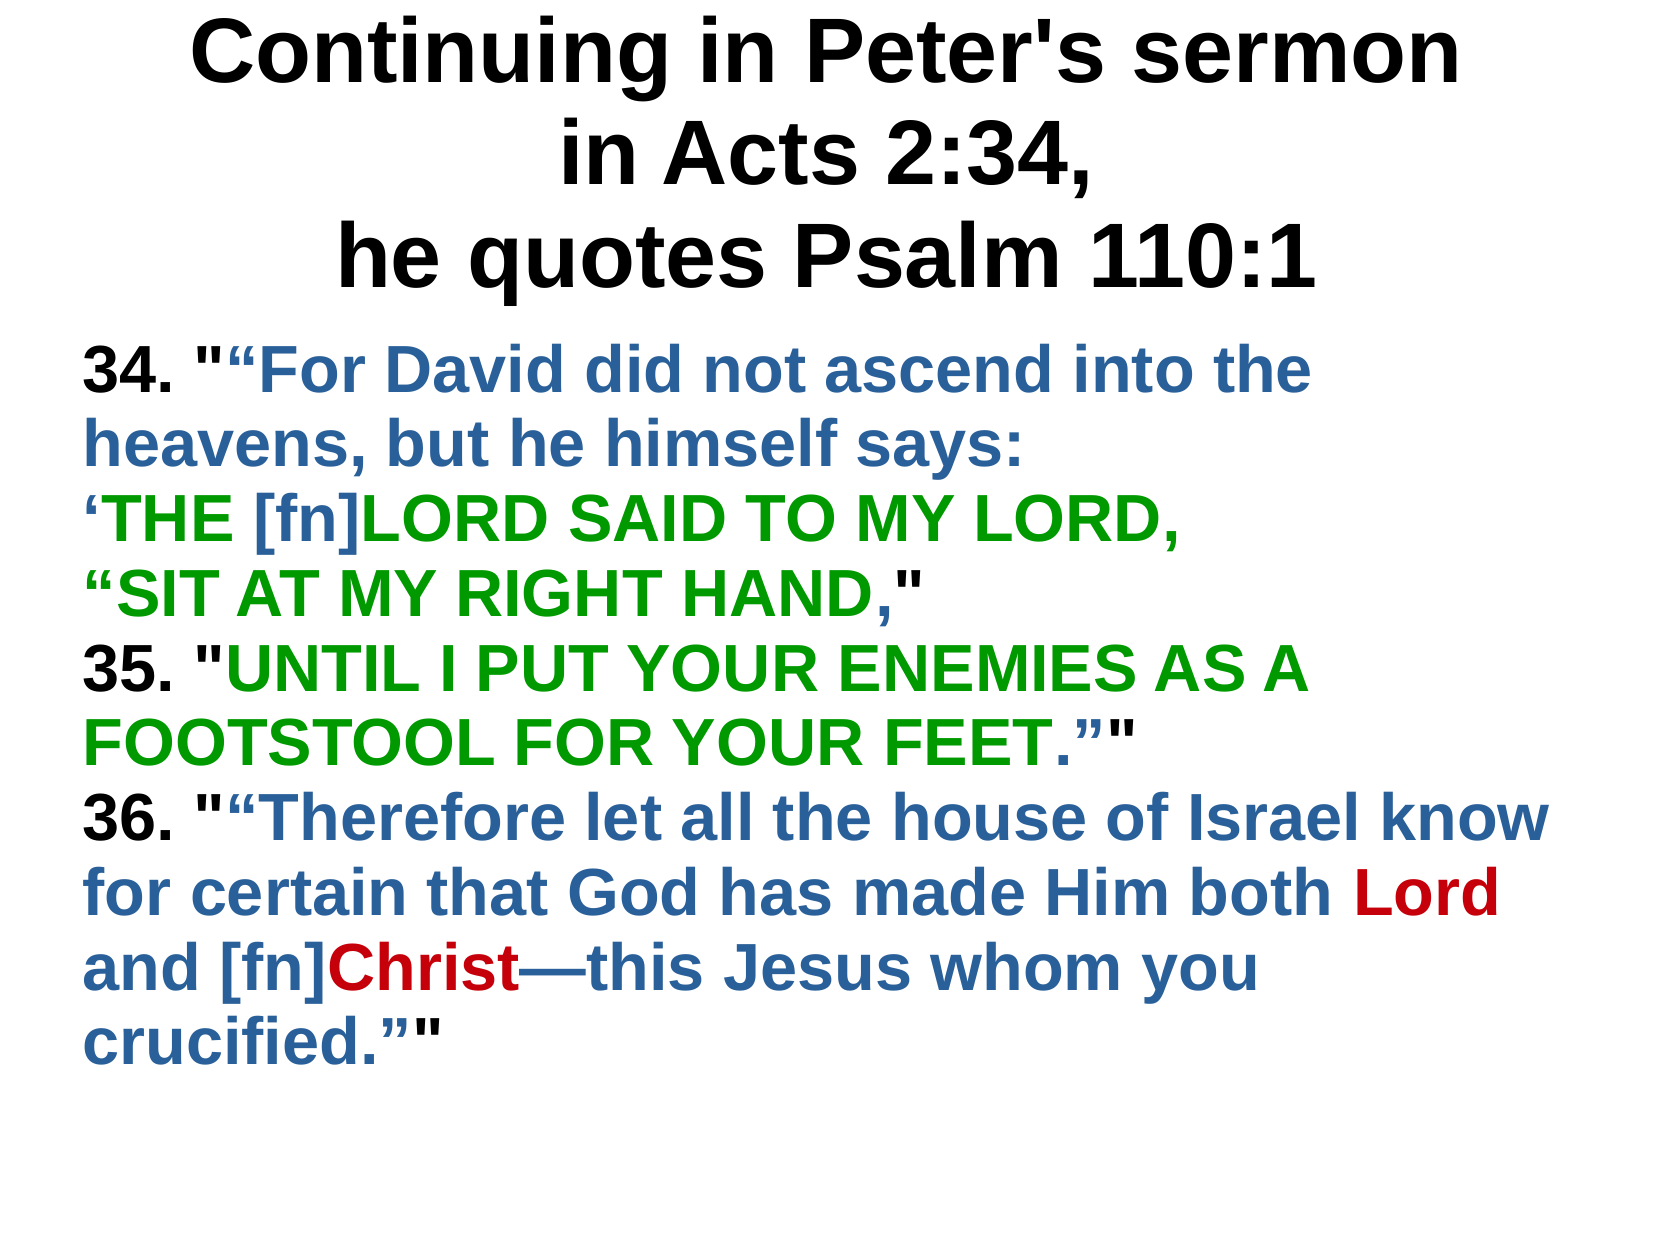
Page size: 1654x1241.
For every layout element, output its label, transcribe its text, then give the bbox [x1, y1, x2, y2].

title Continuing in Peter's sermon in Acts 2:34, he quotes Psalm 110:1 [82, 0, 1571, 307]
list 34. "“For David did not ascend into the heavens, but he himself says: ‘THE [fn]LORD SAID TO MY LORD, “SIT AT MY RIGHT HAND," 35. "UNTIL I PUT YOUR ENEMIES AS A FOOTSTOOL FOR YOUR FEET.”" 36. "“Therefore let all the house of Israel know for certain that God has made Him both Lord and [fn]Christ—this Jesus whom you crucified.”" [82, 331, 1571, 1150]
